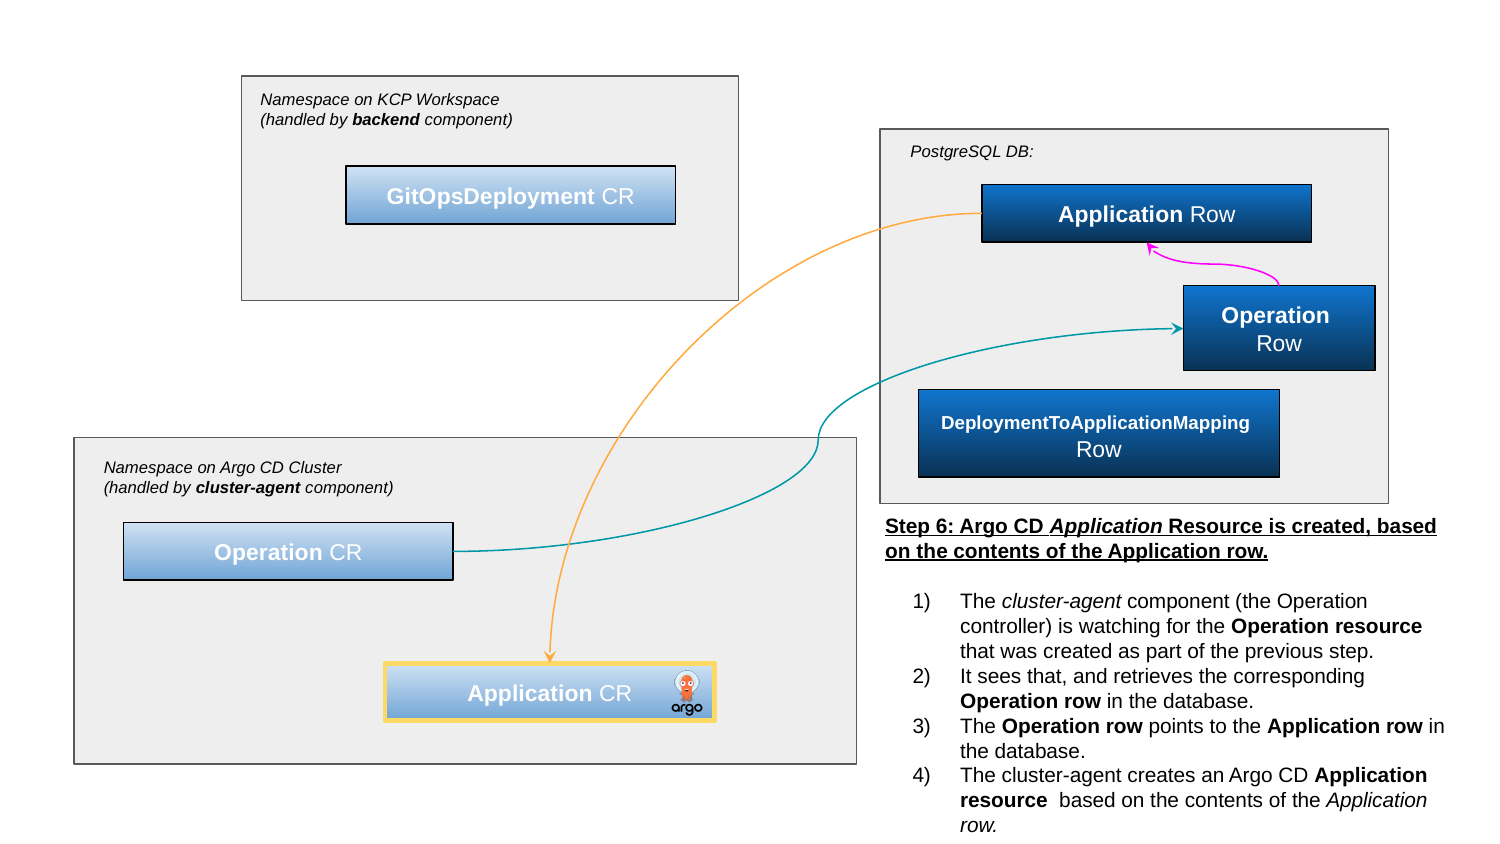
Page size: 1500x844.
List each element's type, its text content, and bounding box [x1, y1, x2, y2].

text_box Operation Row [1183, 285, 1375, 371]
text_box Application Row [982, 184, 1312, 242]
text_box [879, 128, 1389, 497]
picture [671, 670, 703, 716]
text_box [241, 76, 739, 301]
text_box Namespace on KCP Workspace (handled by backend component) [245, 73, 653, 144]
text_box Step 6: Argo CD Application Resource is created, based on the contents of the Application row. The cluster-agent component (the Operation controller) is watching for the Operation resource that was created as part of the previous step. It sees that, and retrieves the corresponding Operation row in the database. The Operation row points to the Application row in the database. The cluster-agent creates an Argo CD Application resource based on the contents of the Application row. [870, 497, 1461, 844]
text_box Application CR [385, 663, 715, 721]
text_box GitOpsDeployment CR [346, 166, 676, 224]
text_box Operation CR [123, 522, 454, 580]
text_box Namespace on Argo CD Cluster (handled by cluster-agent component) [88, 441, 497, 512]
text_box PostgreSQL DB: [895, 126, 1303, 177]
text_box [73, 437, 857, 764]
text_box [571, 437, 817, 543]
text_box DeploymentToApplicationMapping Row [918, 389, 1280, 477]
